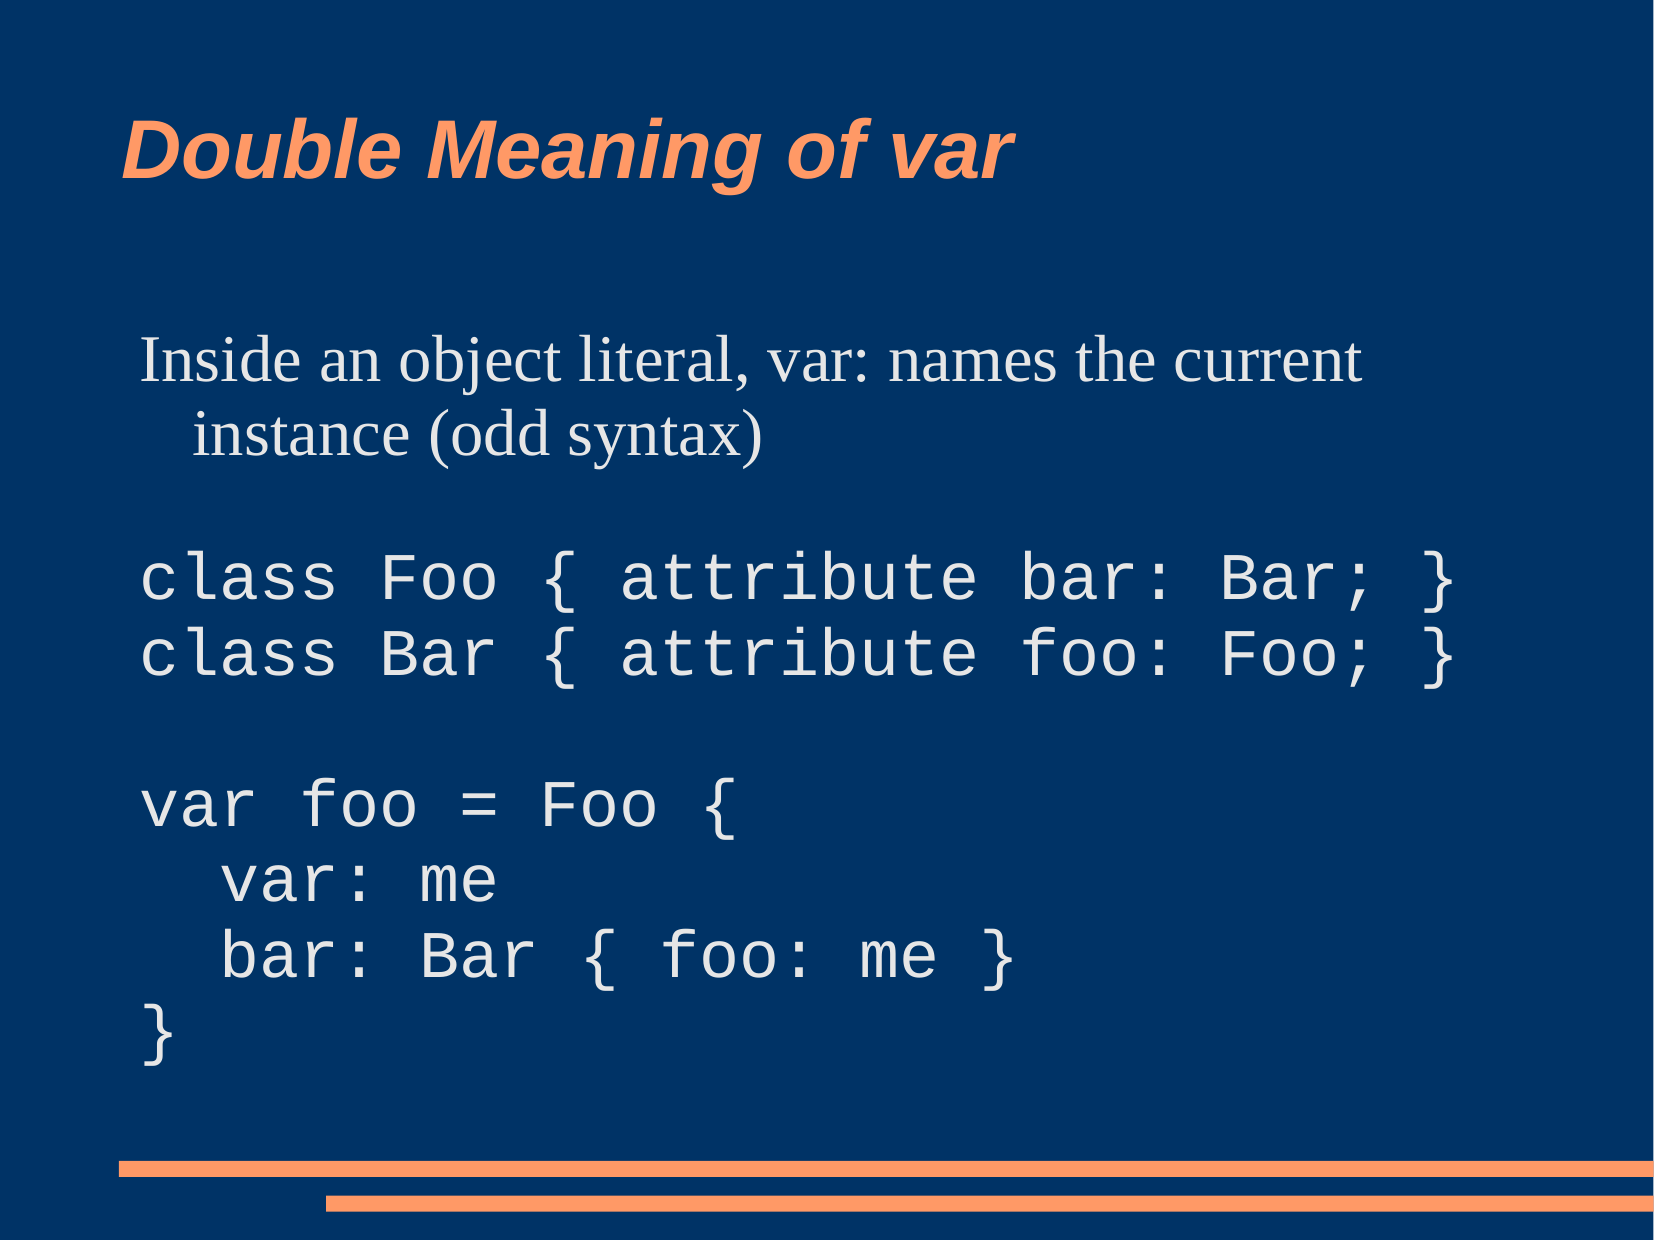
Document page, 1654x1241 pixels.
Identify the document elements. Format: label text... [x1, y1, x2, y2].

title Double Meaning of var [121, 46, 1534, 254]
list Inside an object literal, var: names the current instance (odd syntax) class Foo { attribute bar: Bar; } class Bar { attribute foo: Foo; } var foo = Foo { var: me bar: Bar { foo: me } } [121, 322, 1561, 1133]
